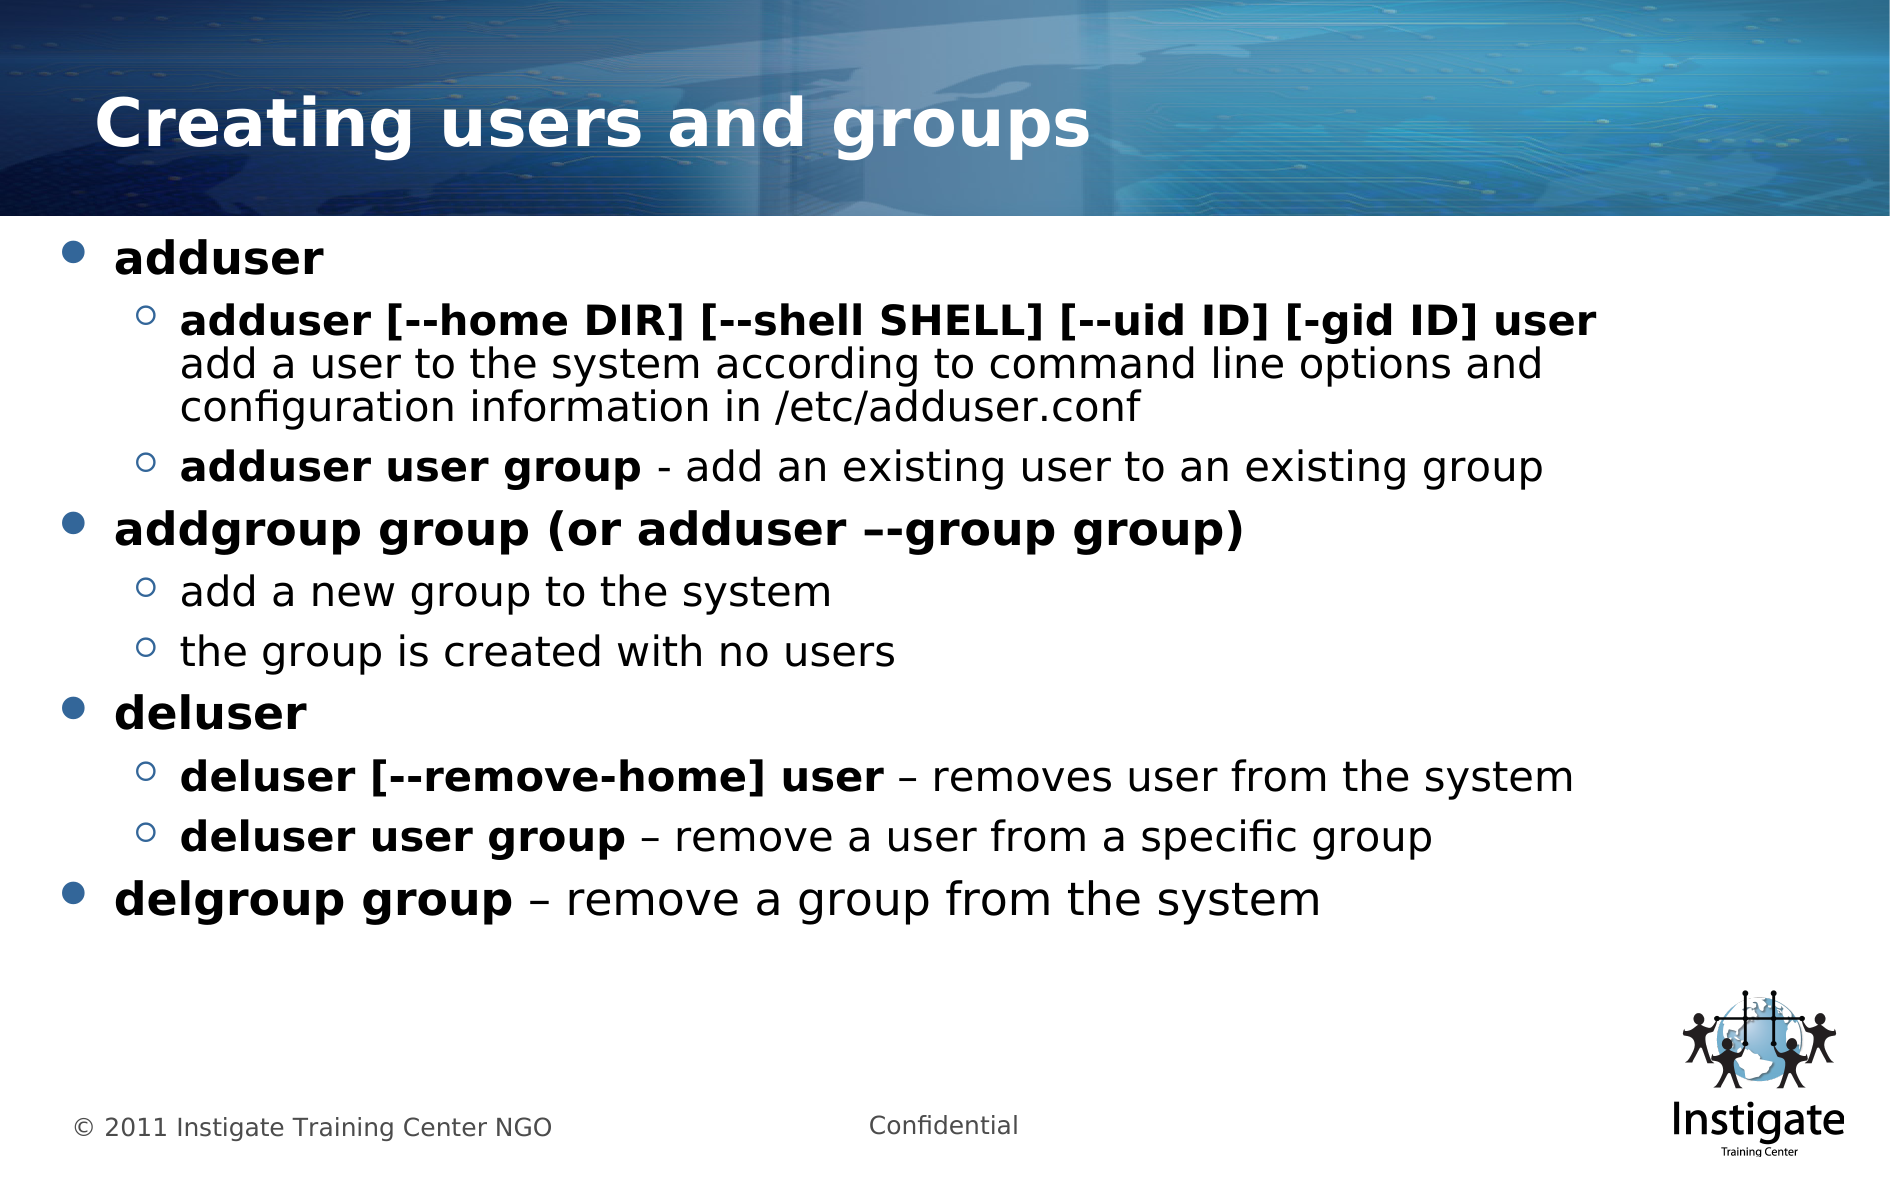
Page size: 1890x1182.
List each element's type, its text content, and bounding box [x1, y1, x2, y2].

title Creating users and groups [94, 54, 1793, 210]
list adduser adduser [--home DIR] [--shell SHELL] [--uid ID] [-gid ID] user add a user to the system according to command line options and configuration information in /etc/adduser.conf adduser user group - add an existing user to an existing group addgroup group (or adduser –-group group) add a new group to the system the group is created with no users deluser deluser [--remove-home] user – removes user from the system deluser user group – remove a user from a specific group delgroup group – remove a group from the system [59, 236, 1831, 1001]
picture [1674, 990, 1844, 1157]
picture [0, 0, 1890, 216]
